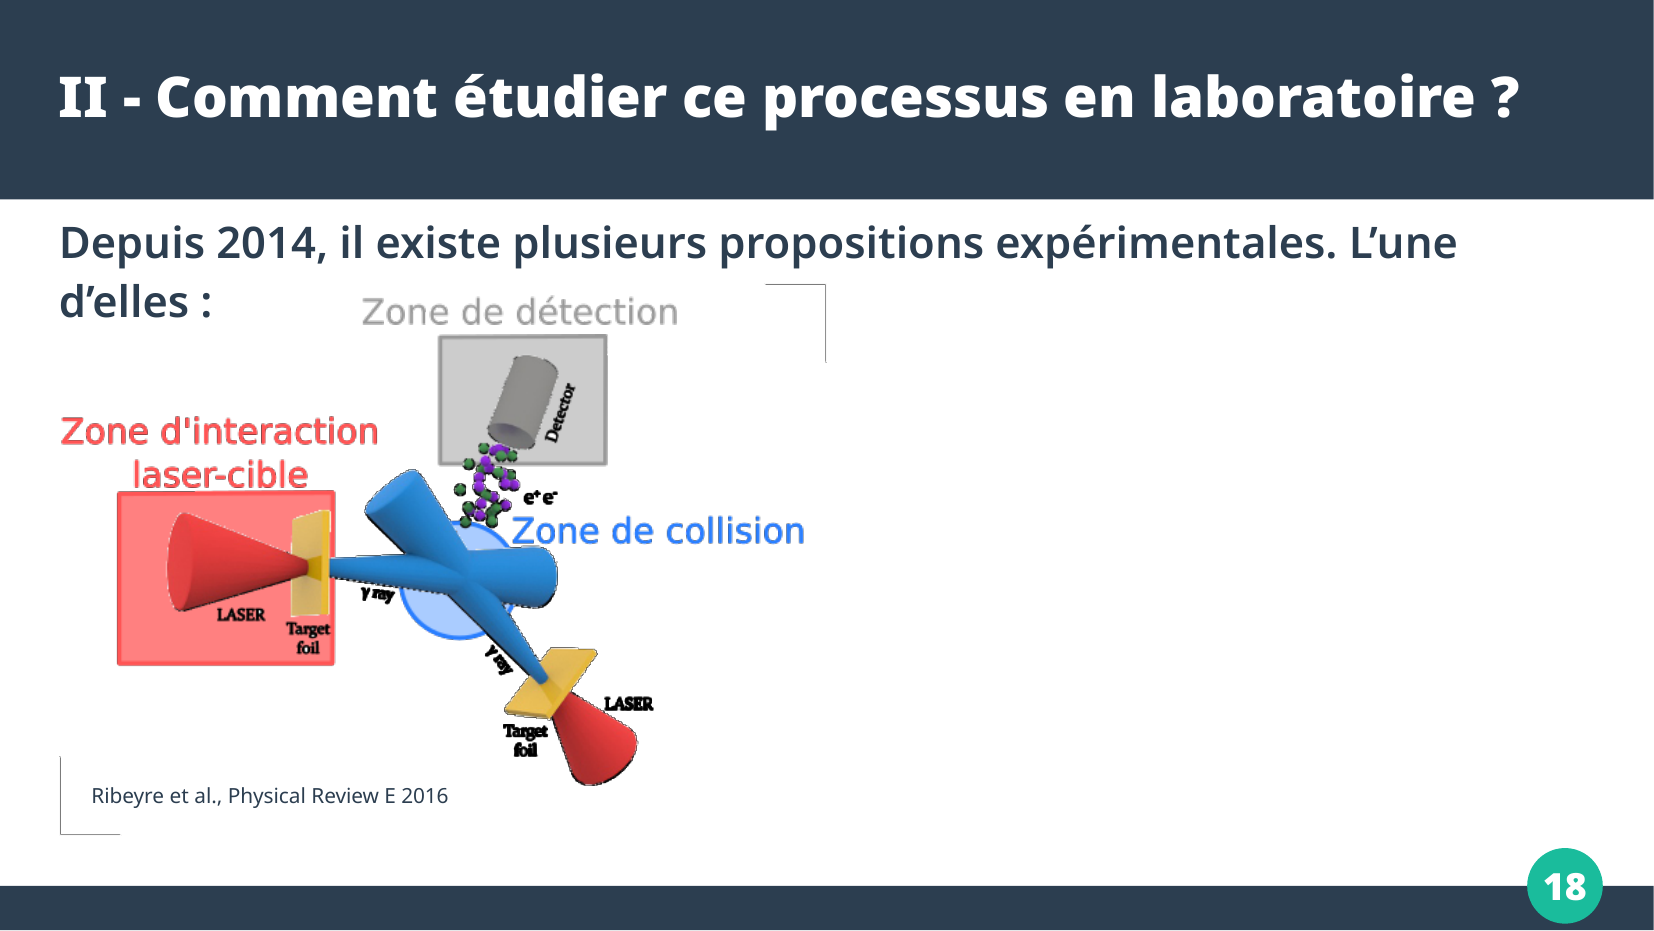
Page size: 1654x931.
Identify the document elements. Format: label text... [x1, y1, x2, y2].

list Depuis 2014, il existe plusieurs propositions expérimentales. L’une d’elles : [59, 212, 1595, 331]
text_box Ribeyre et al., Physical Review E 2016 [76, 775, 427, 817]
picture [59, 331, 827, 836]
title II - Comment étudier ce processus en laboratoire ? [59, 37, 1595, 155]
